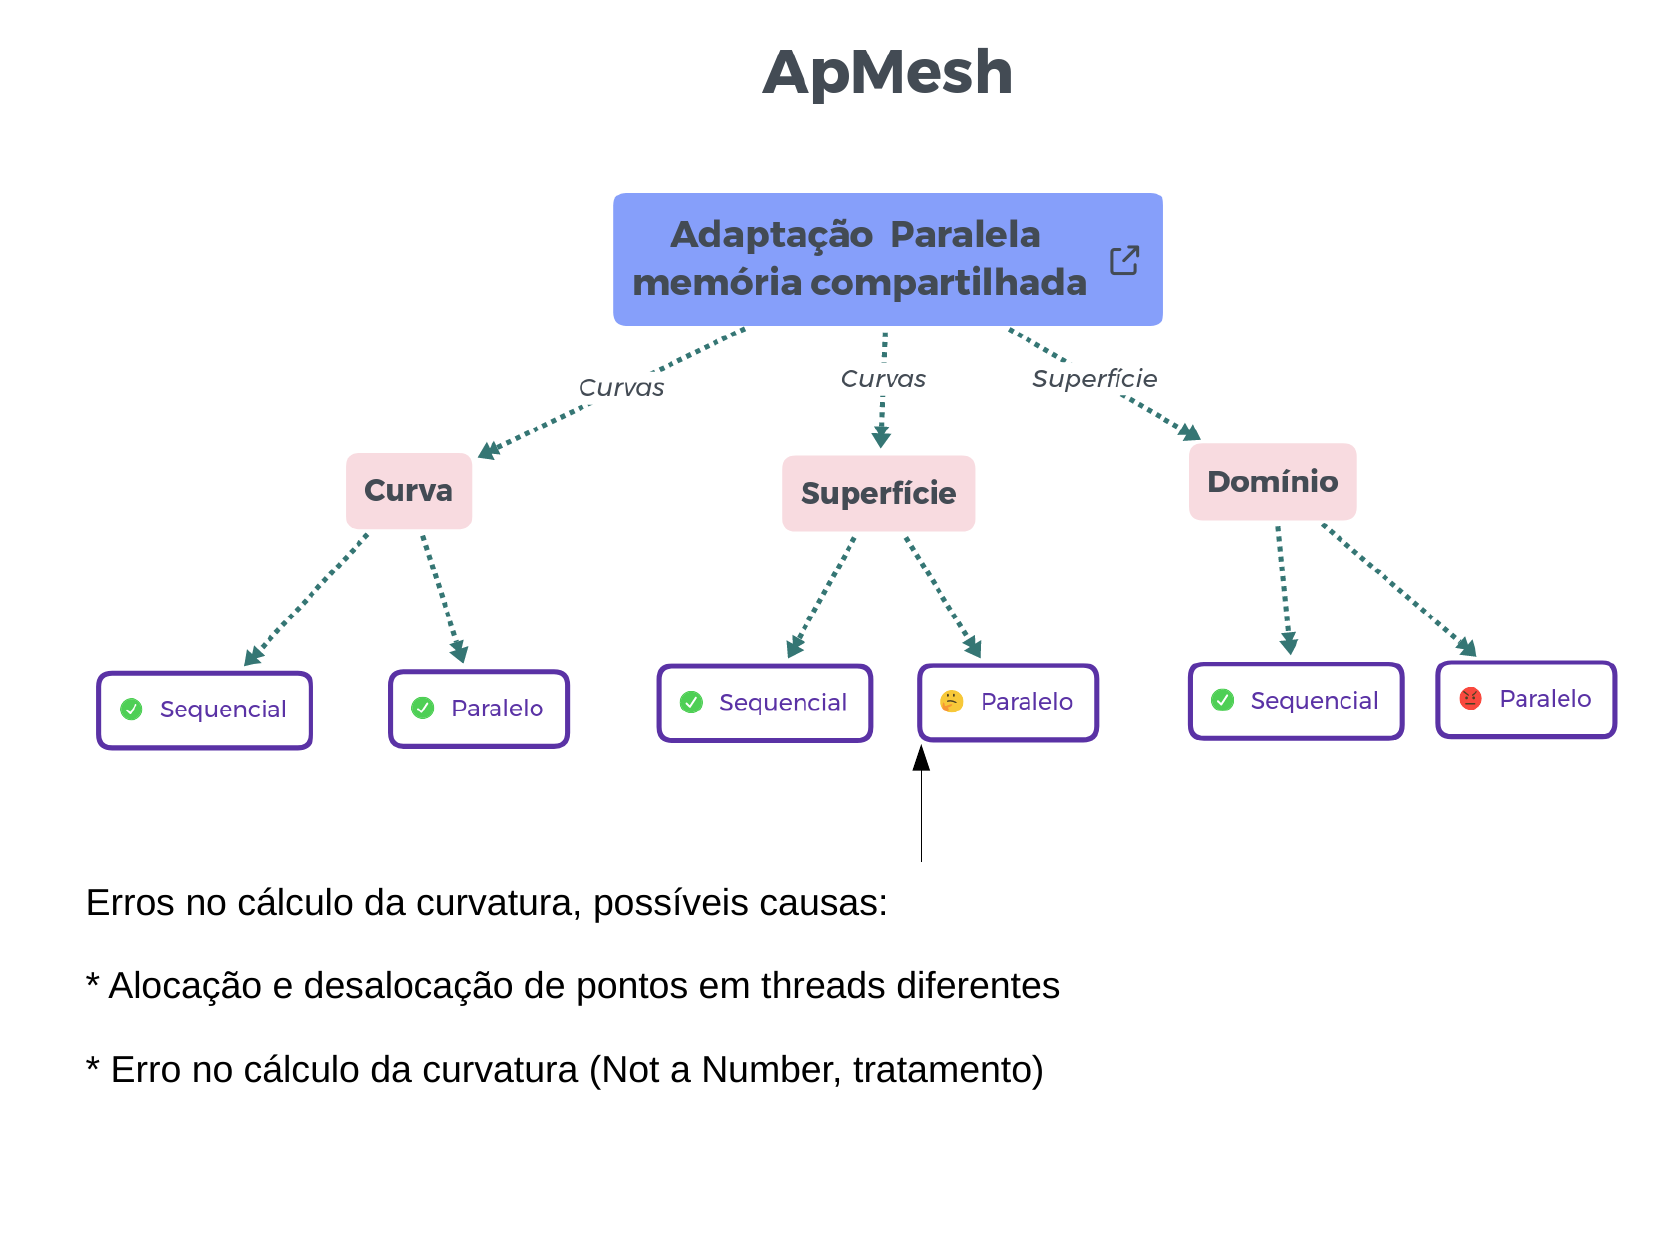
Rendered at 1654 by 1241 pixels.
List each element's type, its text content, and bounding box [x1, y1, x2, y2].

text_box Erros no cálculo da curvatura, possíveis causas: * Alocação e desalocação de pontos em threads diferentes * Erro no cálculo da curvatura (Not a Number, tratamento) [70, 873, 1536, 1099]
picture [0, 8, 1654, 804]
